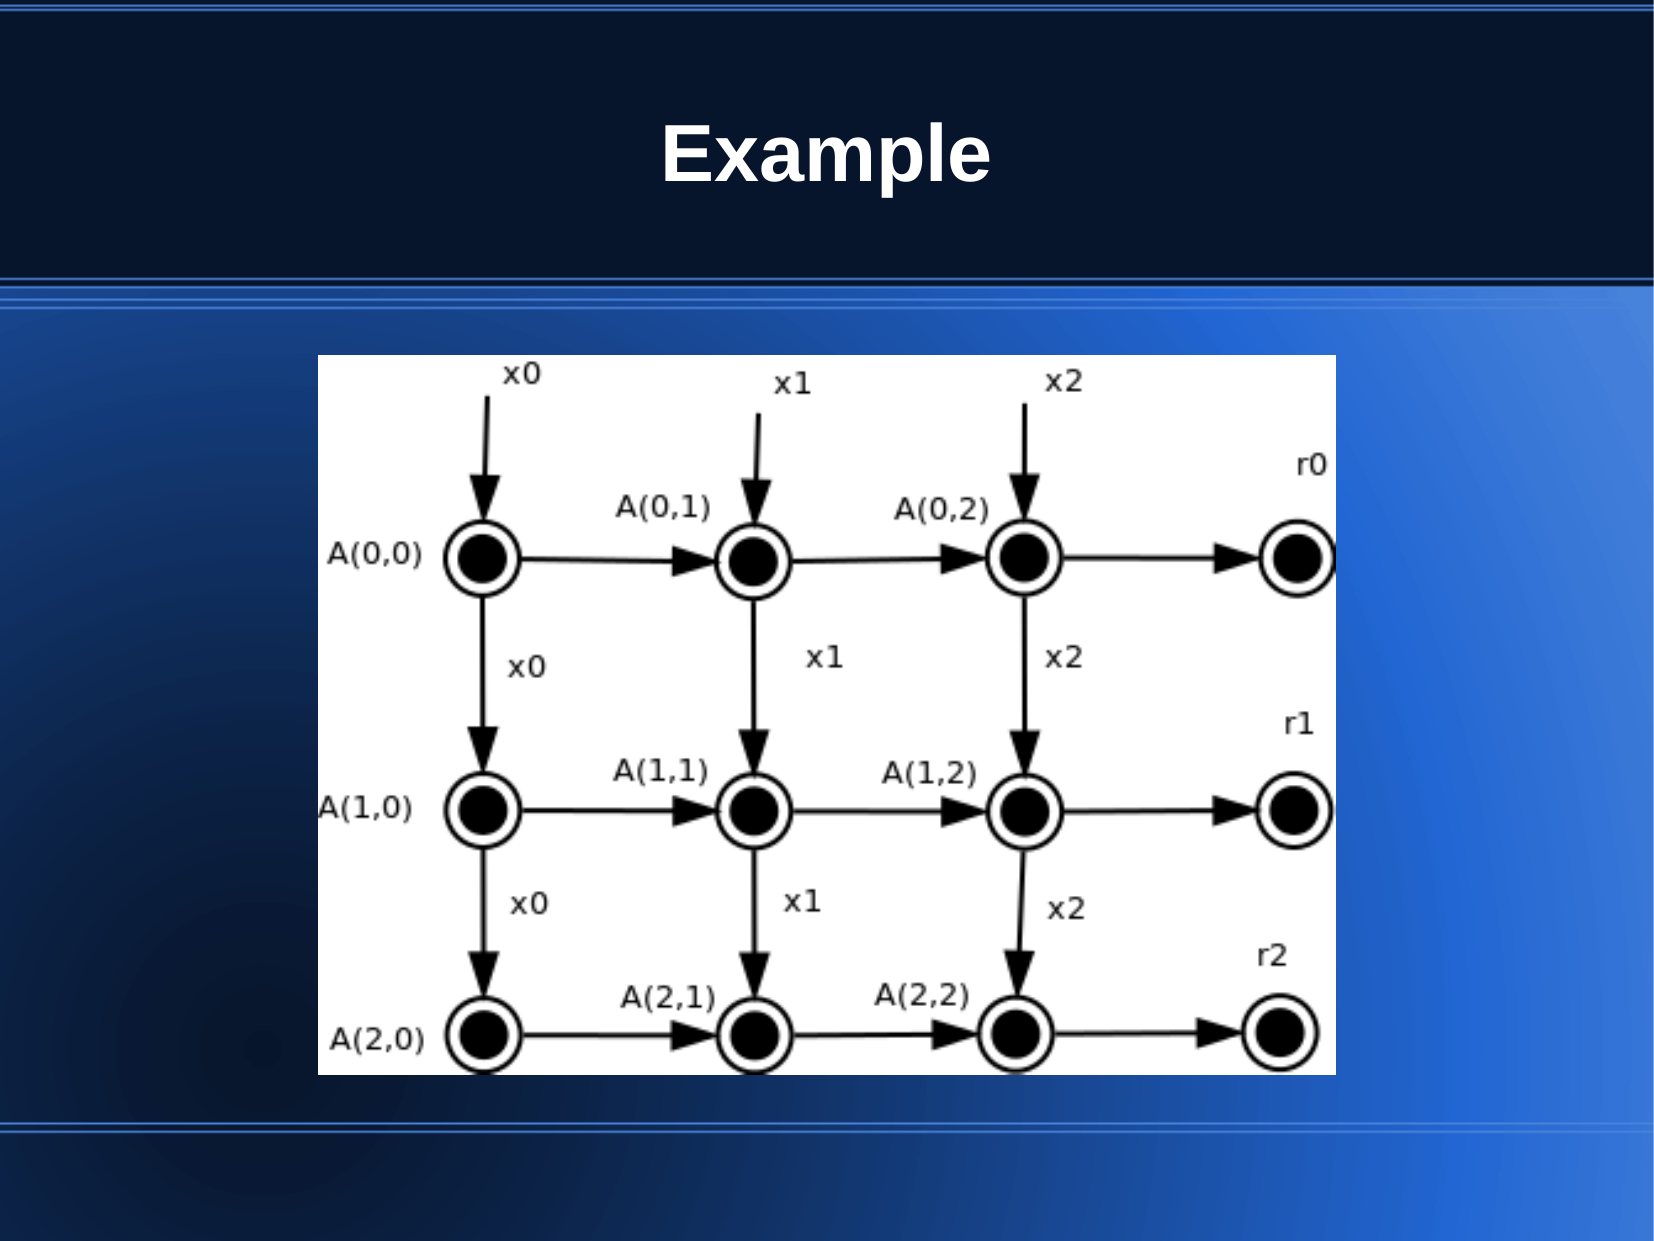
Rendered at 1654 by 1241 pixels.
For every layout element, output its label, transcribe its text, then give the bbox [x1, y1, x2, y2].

picture [0, 0, 1654, 1241]
title Example [82, 49, 1571, 257]
